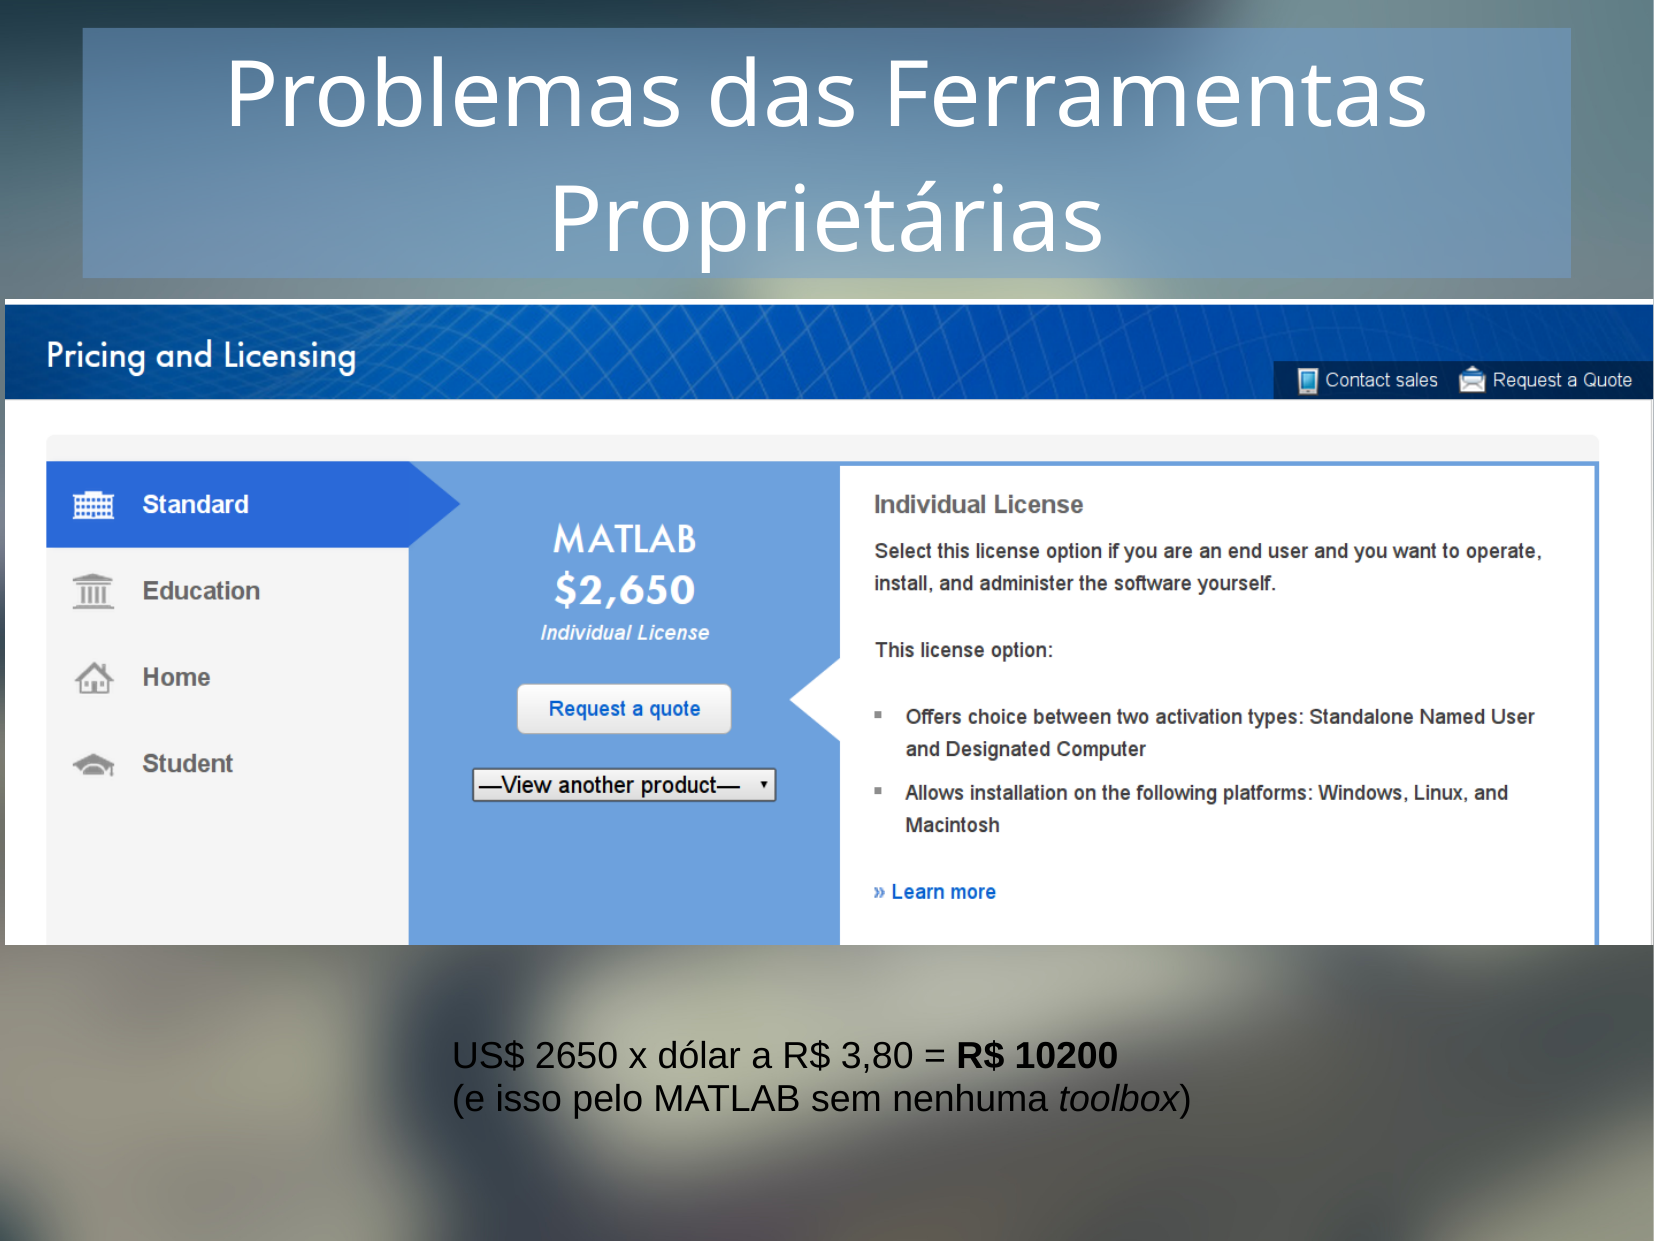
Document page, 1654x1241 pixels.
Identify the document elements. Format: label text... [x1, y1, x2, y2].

picture [0, 0, 1654, 1241]
text_box US$ 2650 x dólar a R$ 3,80 = R$ 10200 (e isso pelo MATLAB sem nenhuma toolbox) [437, 1027, 1654, 1127]
title Problemas das Ferramentas Proprietárias [82, 45, 1571, 261]
